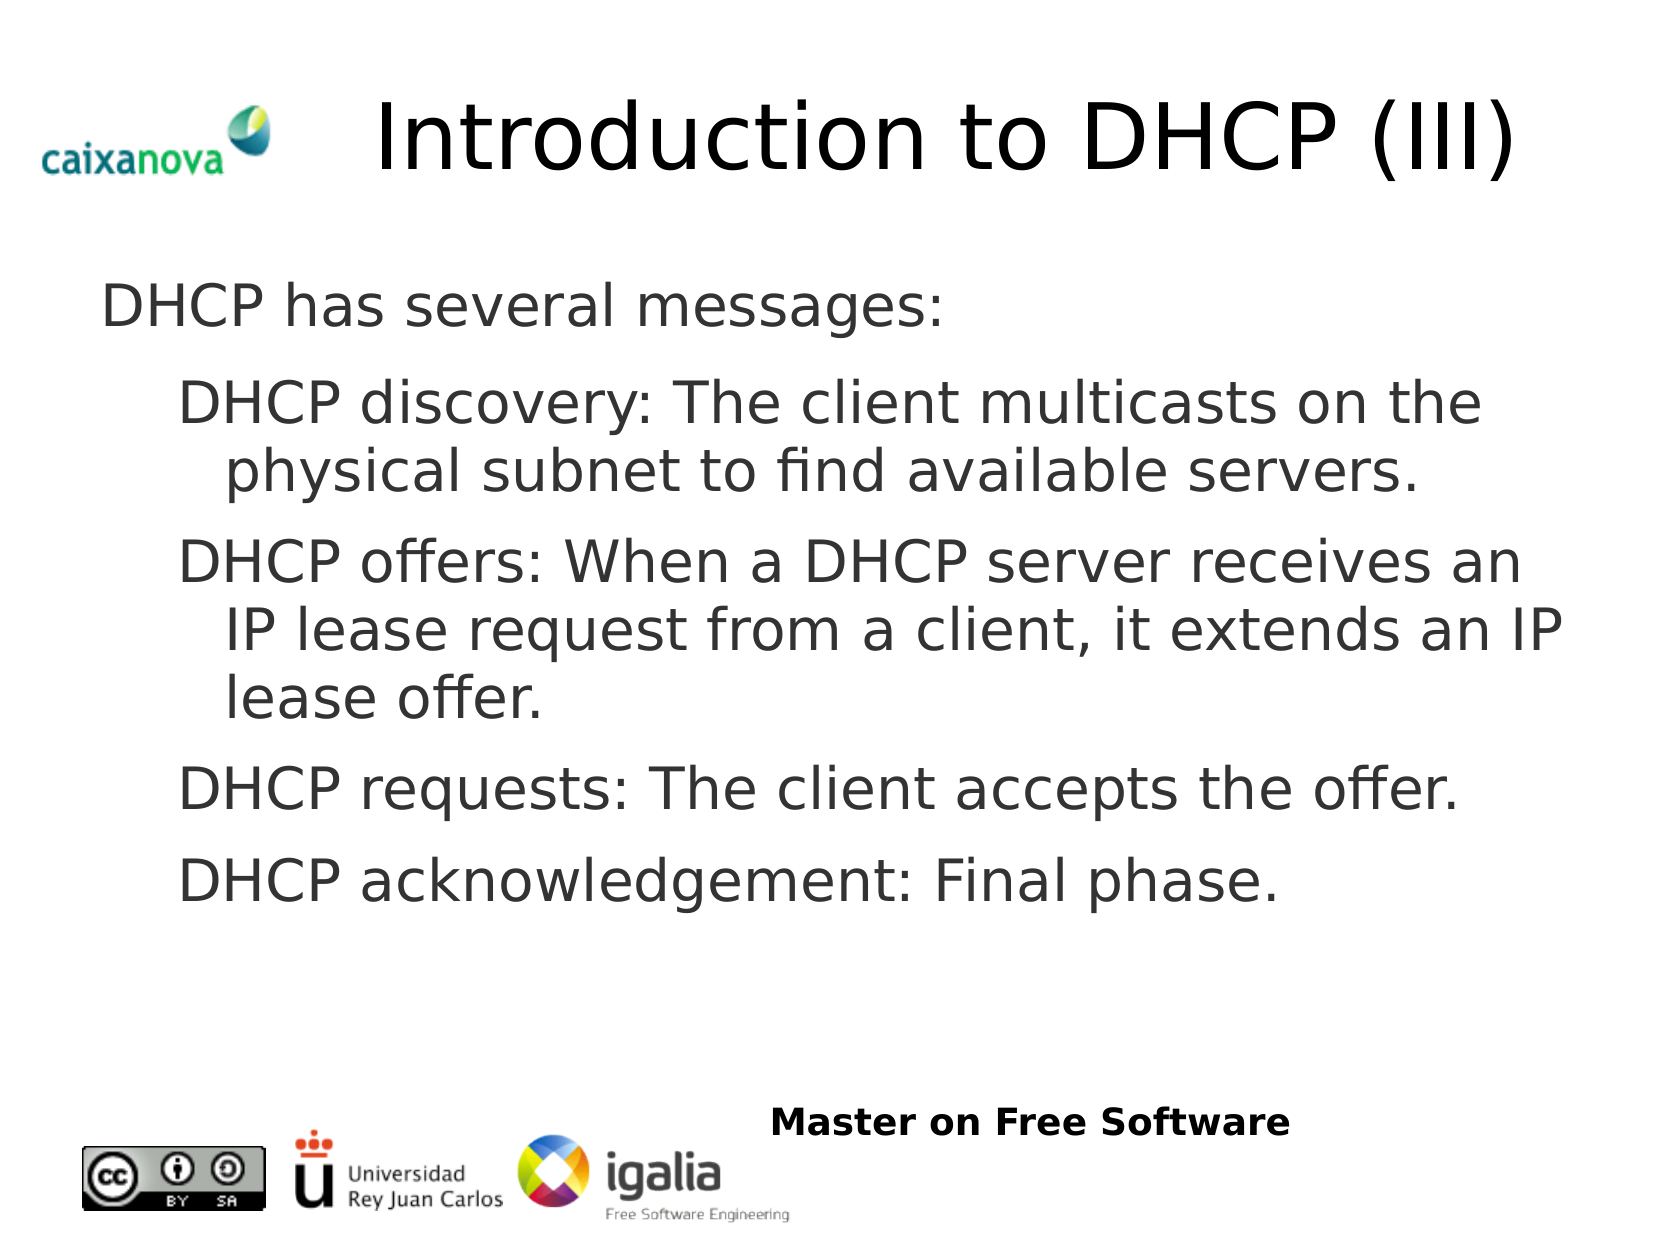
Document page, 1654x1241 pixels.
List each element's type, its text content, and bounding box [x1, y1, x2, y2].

list DHCP has several messages: DHCP discovery: The client multicasts on the physical subnet to find available servers. DHCP offers: When a DHCP server receives an IP lease request from a client, it extends an IP lease offer. DHCP requests: The client accepts the offer. DHCP acknowledgement: Final phase. [82, 272, 1571, 1075]
picture [82, 1146, 266, 1211]
picture [29, 73, 284, 207]
title Introduction to DHCP (III) [295, 38, 1601, 237]
picture [295, 1121, 811, 1235]
